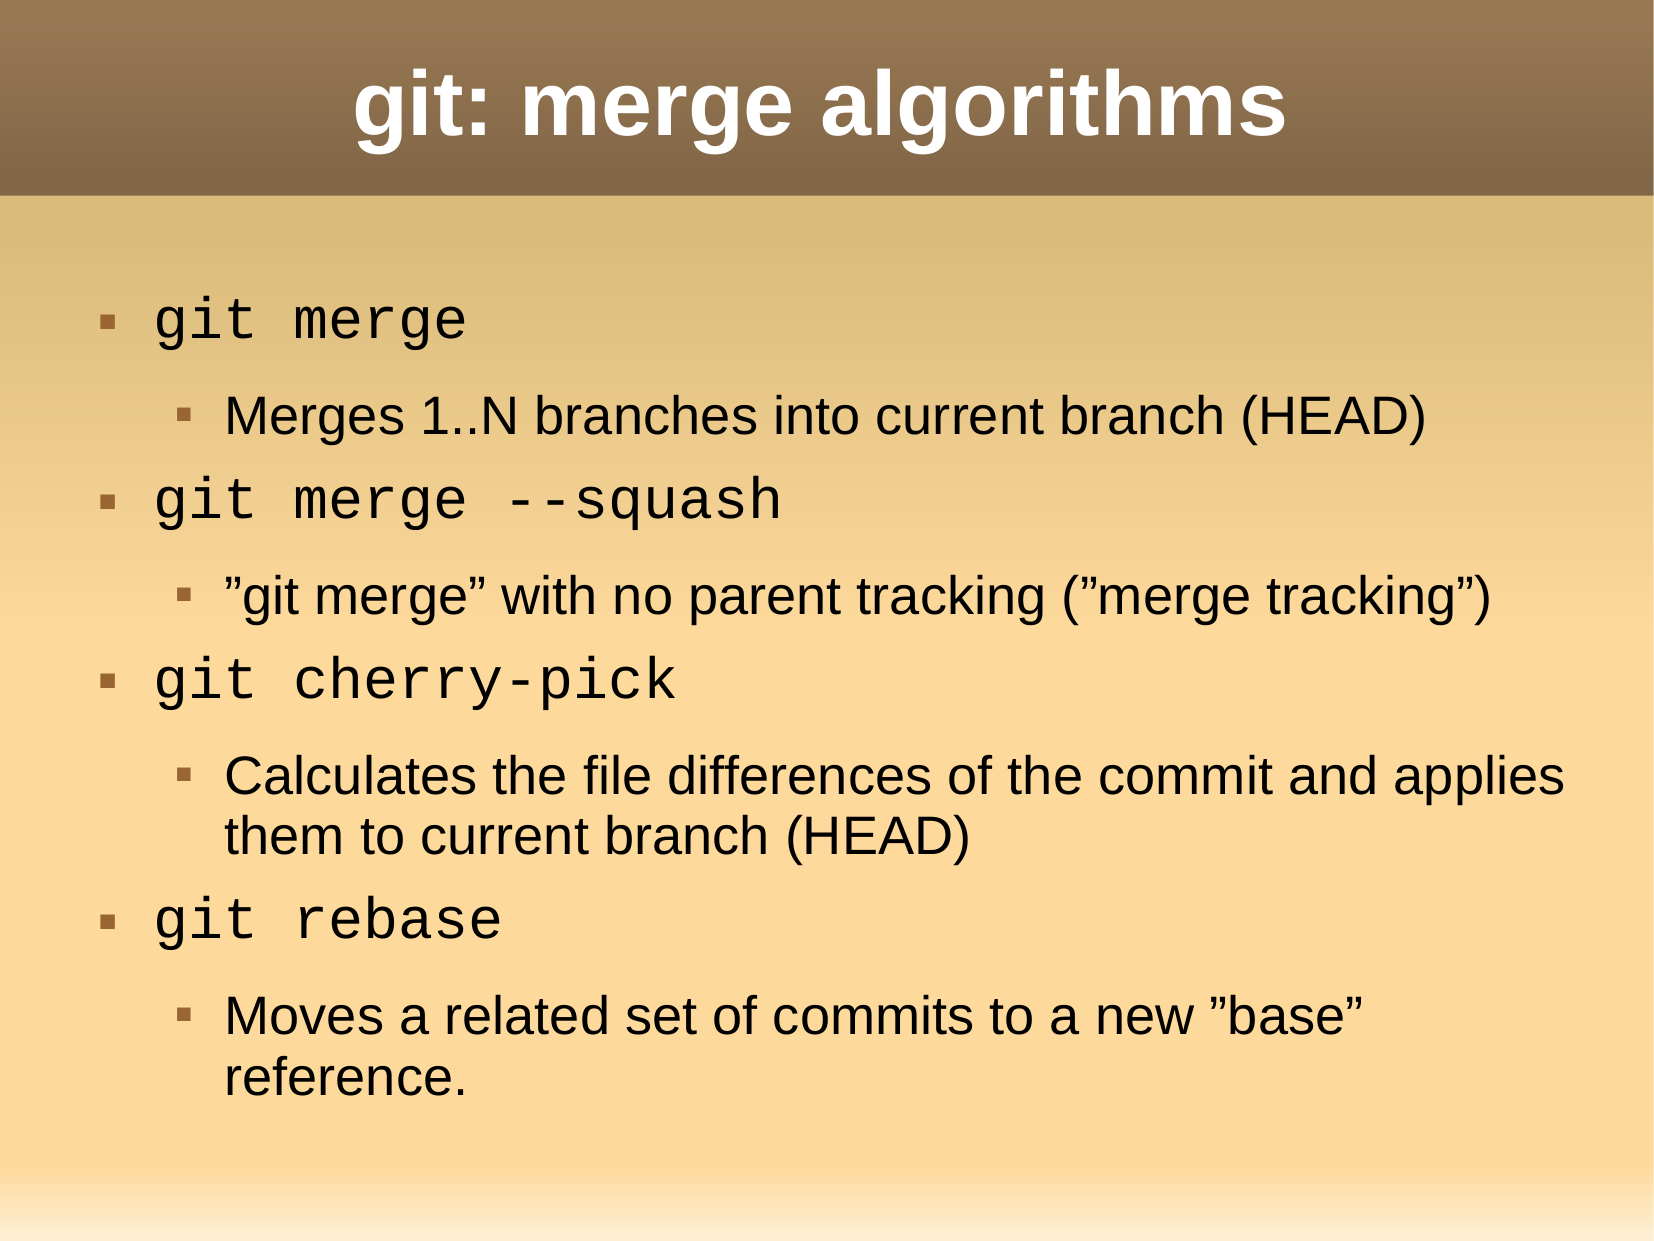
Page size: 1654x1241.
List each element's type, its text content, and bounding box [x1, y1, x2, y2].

title git: merge algorithms [76, 0, 1565, 208]
picture [0, 0, 1654, 1241]
list git merge Merges 1..N branches into current branch (HEAD) git merge --squash ”git merge” with no parent tracking (”merge tracking”) git cherry-pick Calculates the file differences of the commit and applies them to current branch (HEAD) git rebase Moves a related set of commits to a new ”base” reference. [82, 290, 1571, 1107]
